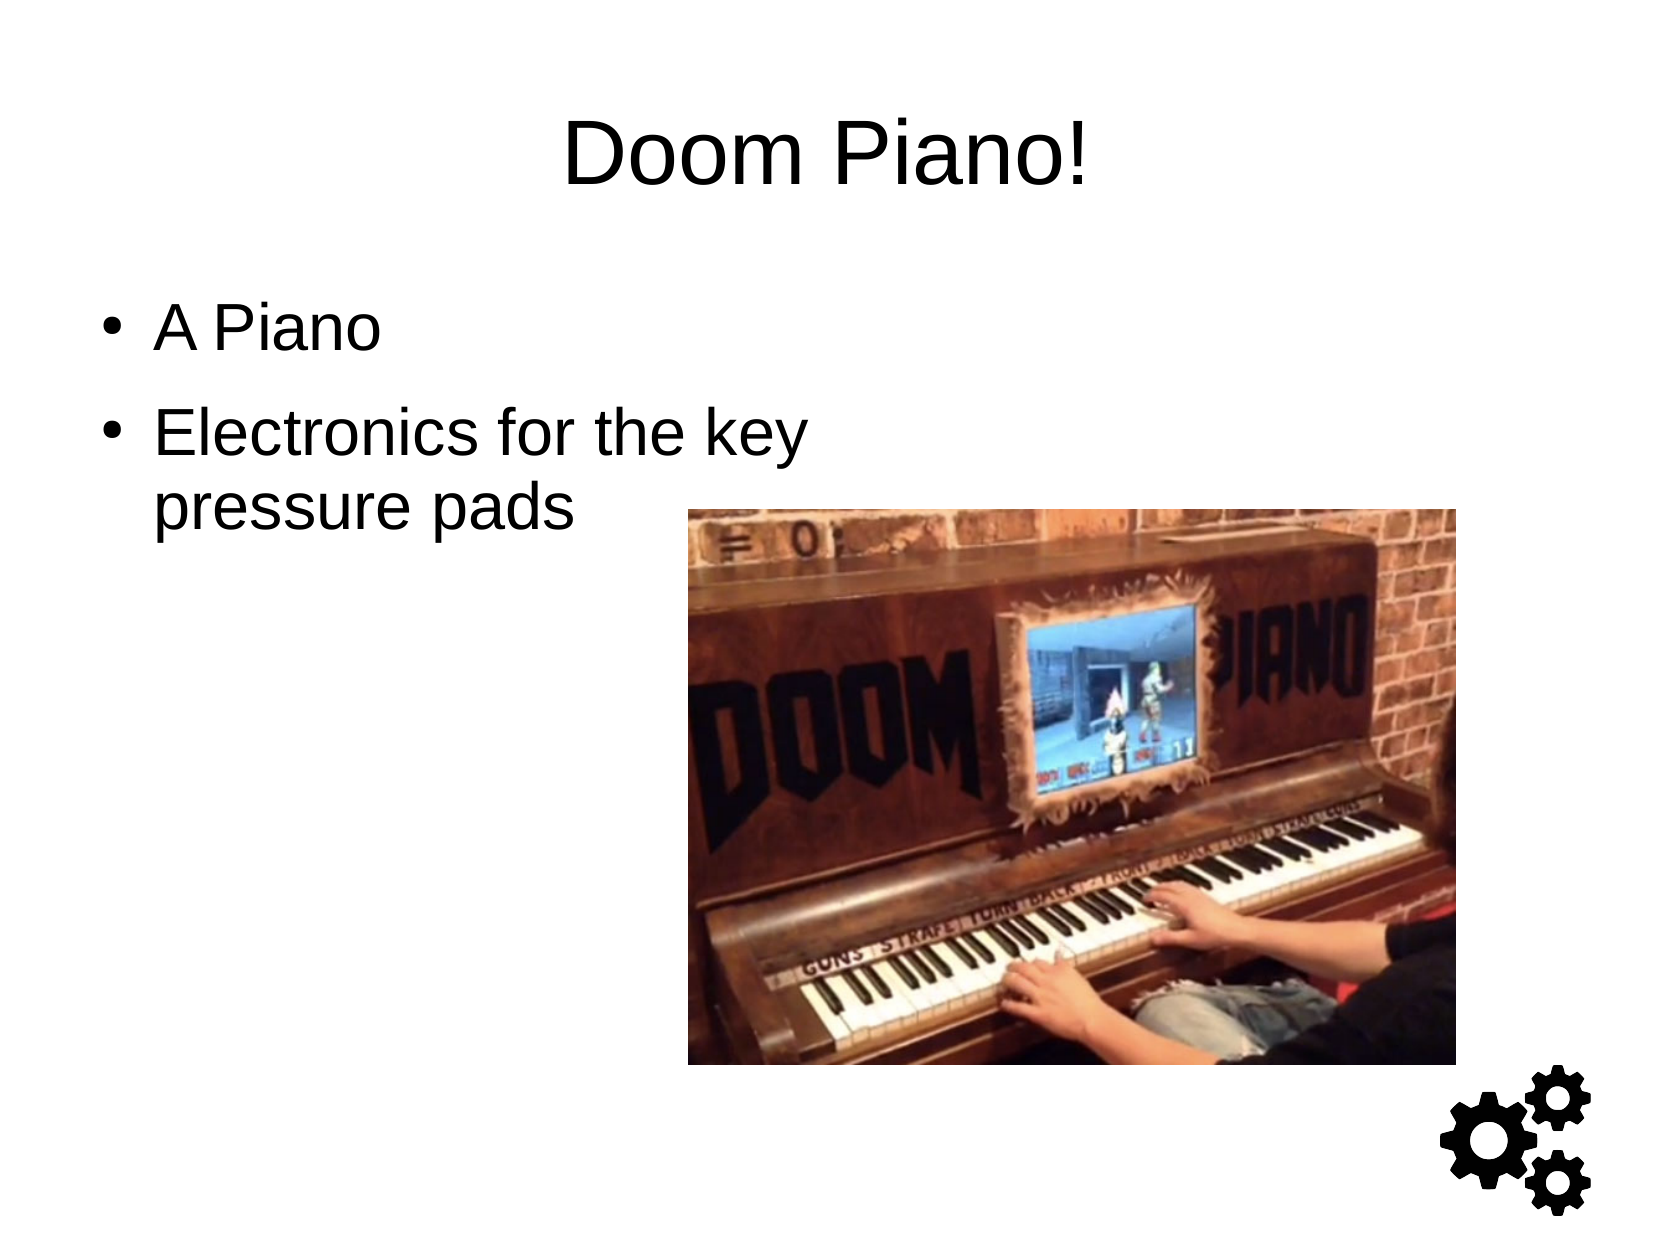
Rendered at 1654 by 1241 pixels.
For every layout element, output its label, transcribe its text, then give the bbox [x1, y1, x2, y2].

picture [688, 509, 1591, 1216]
title Doom Piano! [82, 49, 1571, 257]
list A Piano Electronics for the key pressure pads [82, 290, 1571, 1010]
